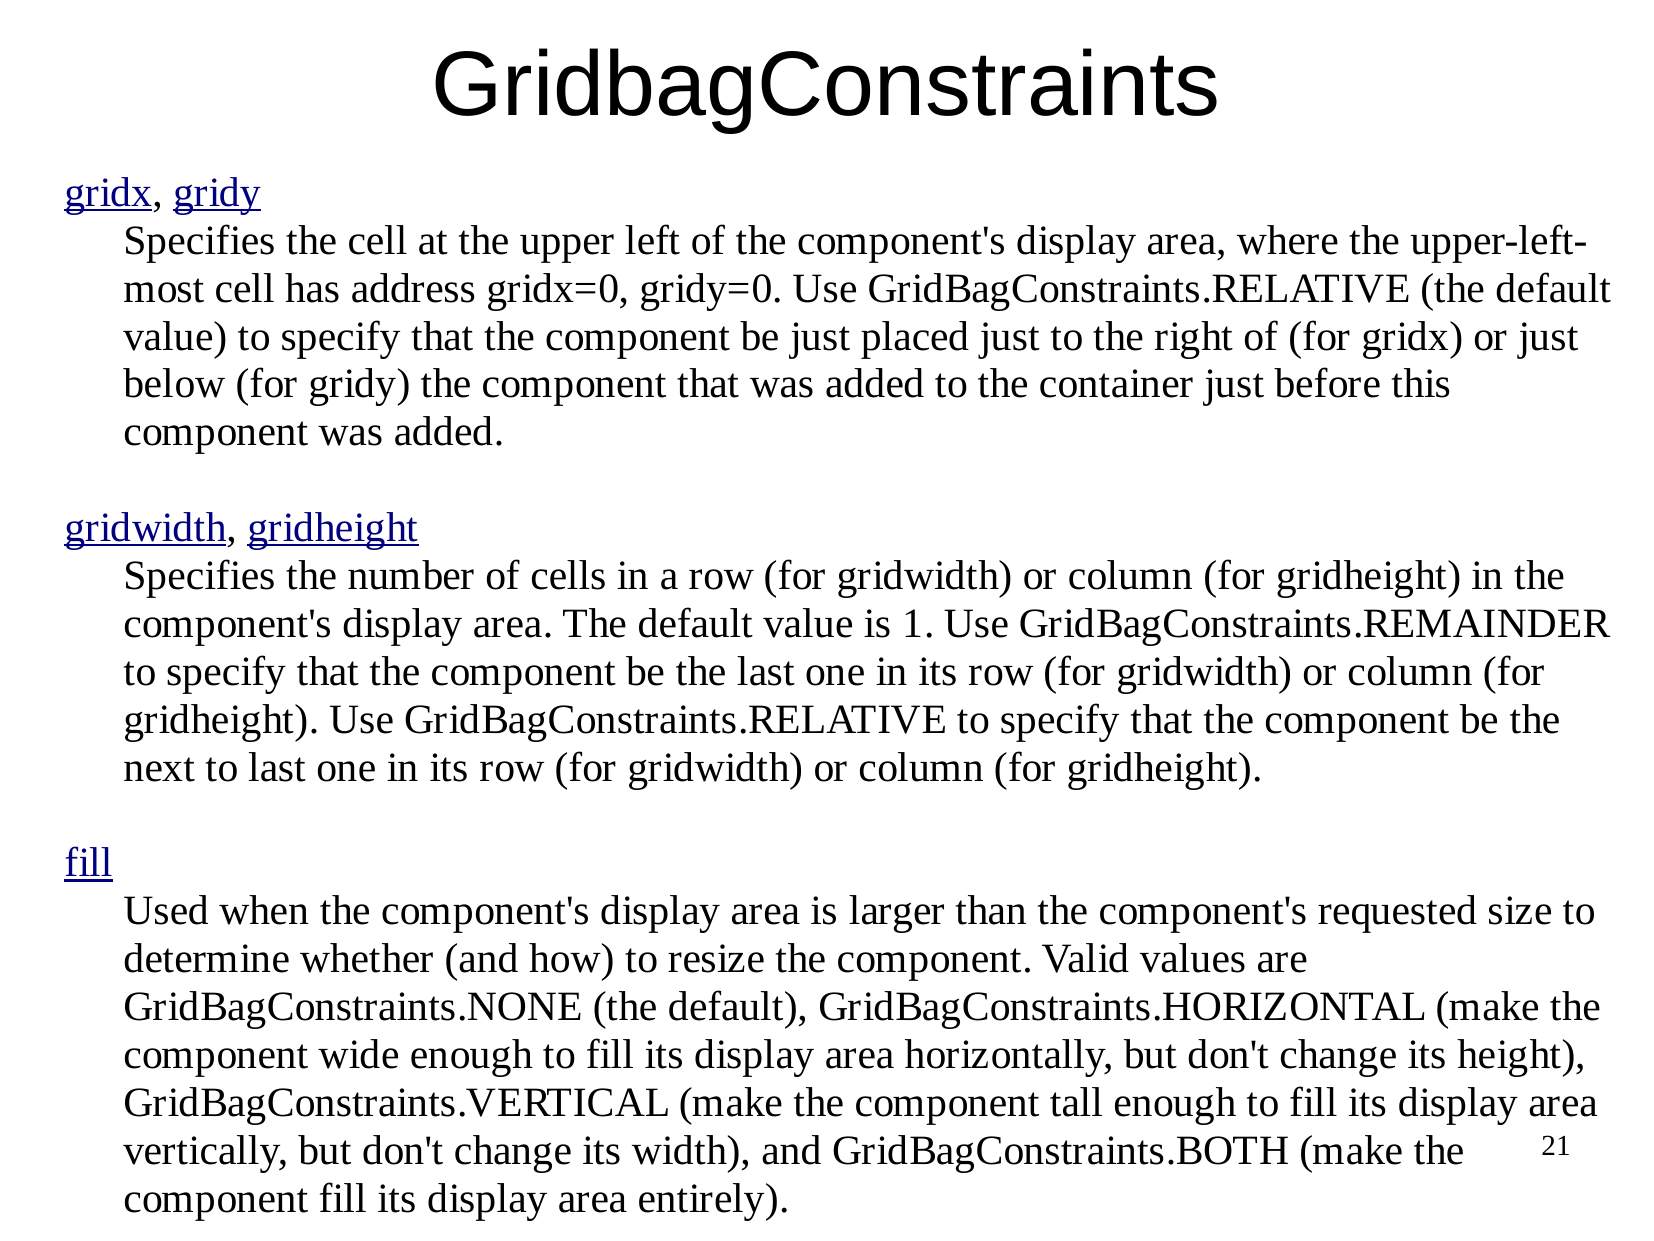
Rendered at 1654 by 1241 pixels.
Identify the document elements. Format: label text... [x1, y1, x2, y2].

chart [62, 167, 1630, 1234]
title GridbagConstraints [82, 32, 1571, 136]
